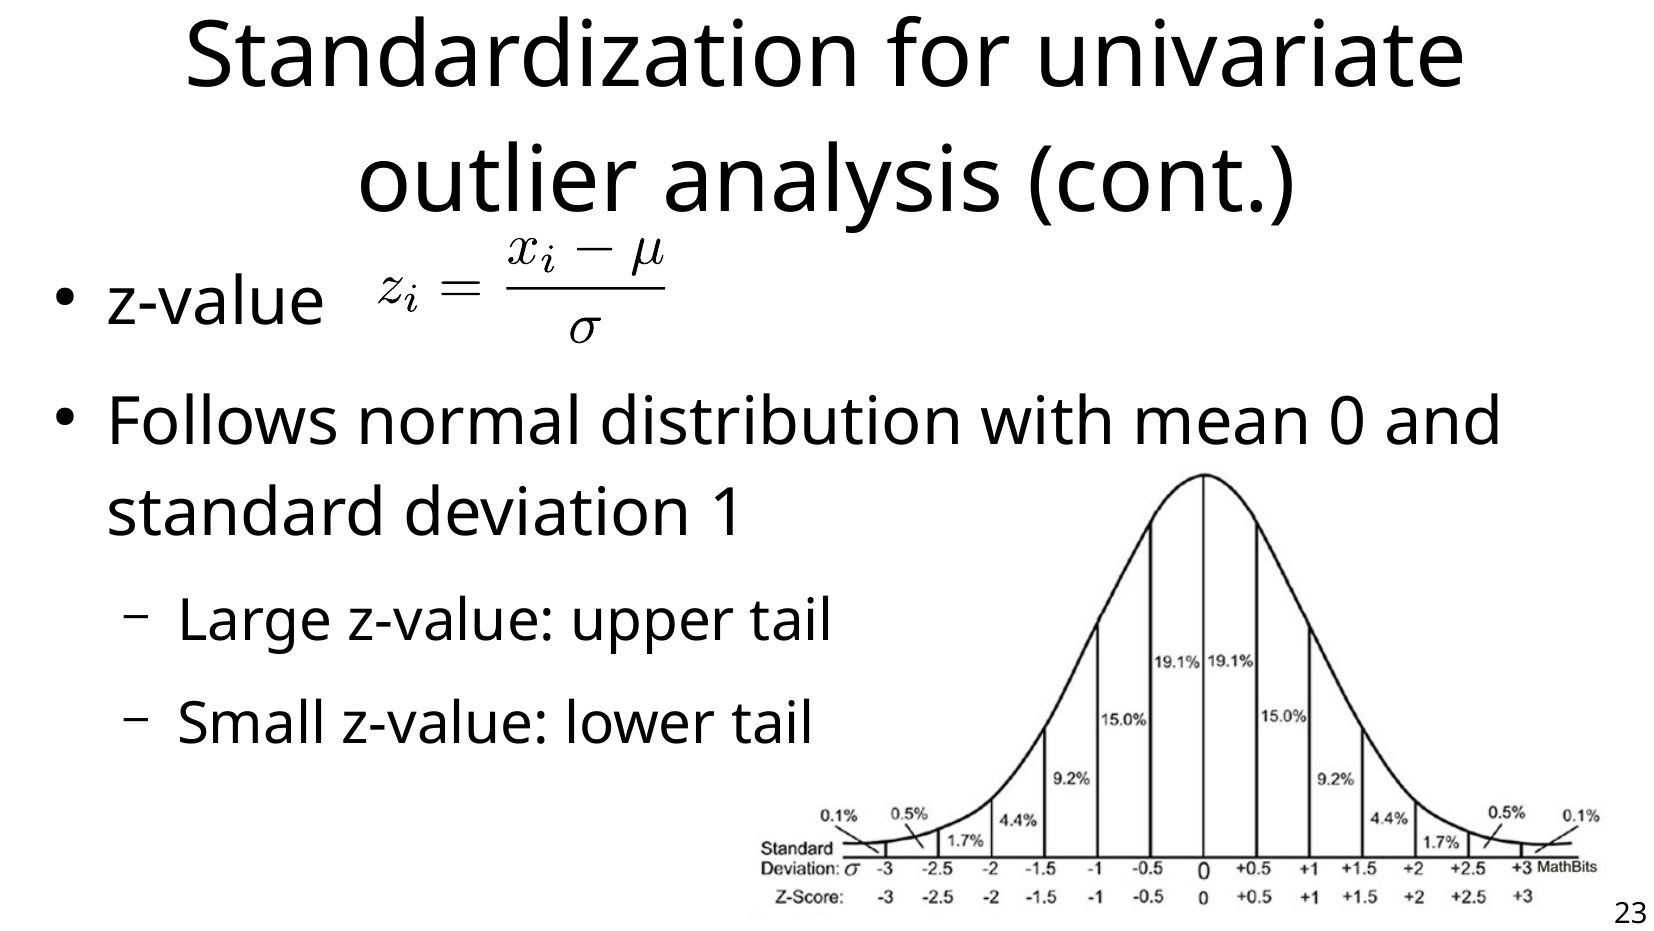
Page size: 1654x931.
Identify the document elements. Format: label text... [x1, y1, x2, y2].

title Standardization for univariate outlier analysis (cont.) [82, 1, 1571, 226]
picture [742, 418, 1616, 915]
text_box [375, 229, 666, 344]
list z-value Follows normal distribution with mean 0 and standard deviation 1 Large z-value: upper tail Small z-value: lower tail [35, 253, 1524, 793]
